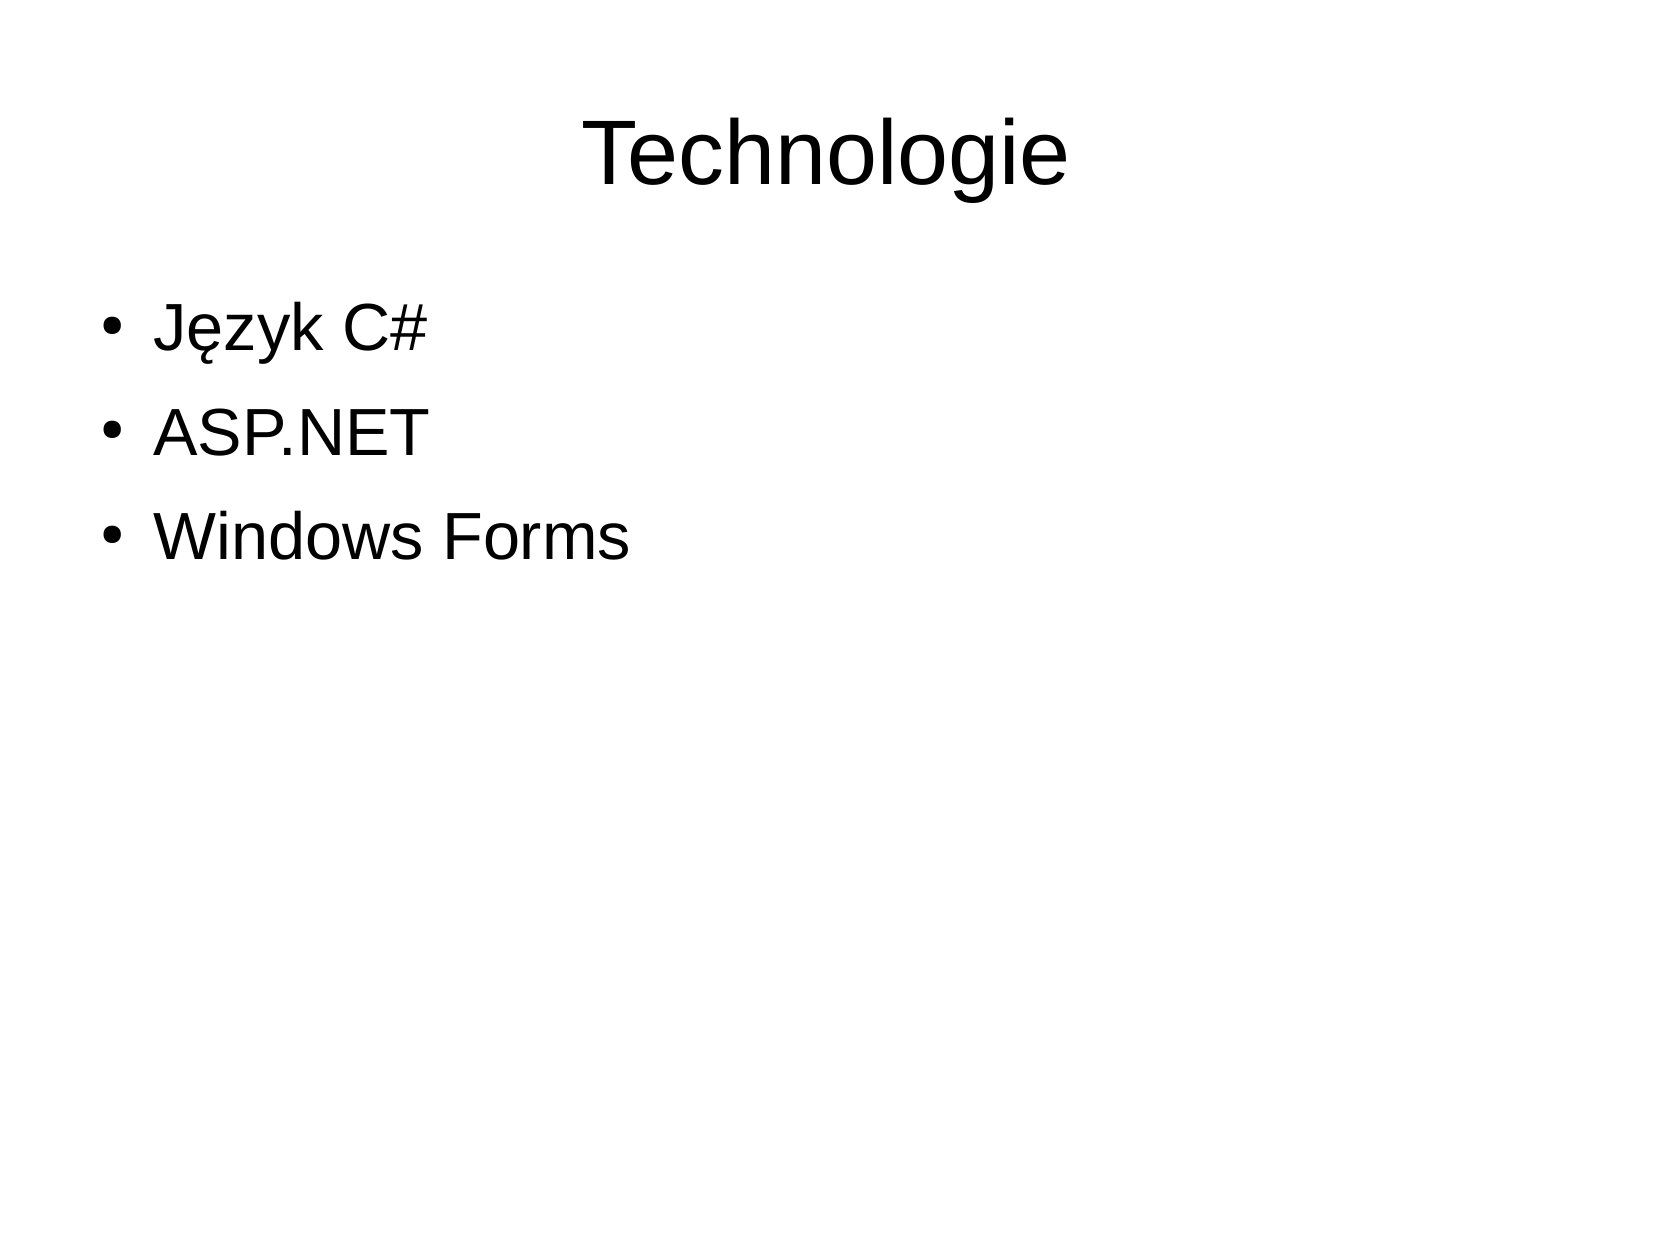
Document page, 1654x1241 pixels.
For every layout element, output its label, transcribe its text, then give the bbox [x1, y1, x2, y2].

list Język C# ASP.NET Windows Forms [82, 290, 1571, 1109]
title Technologie [82, 49, 1571, 257]
